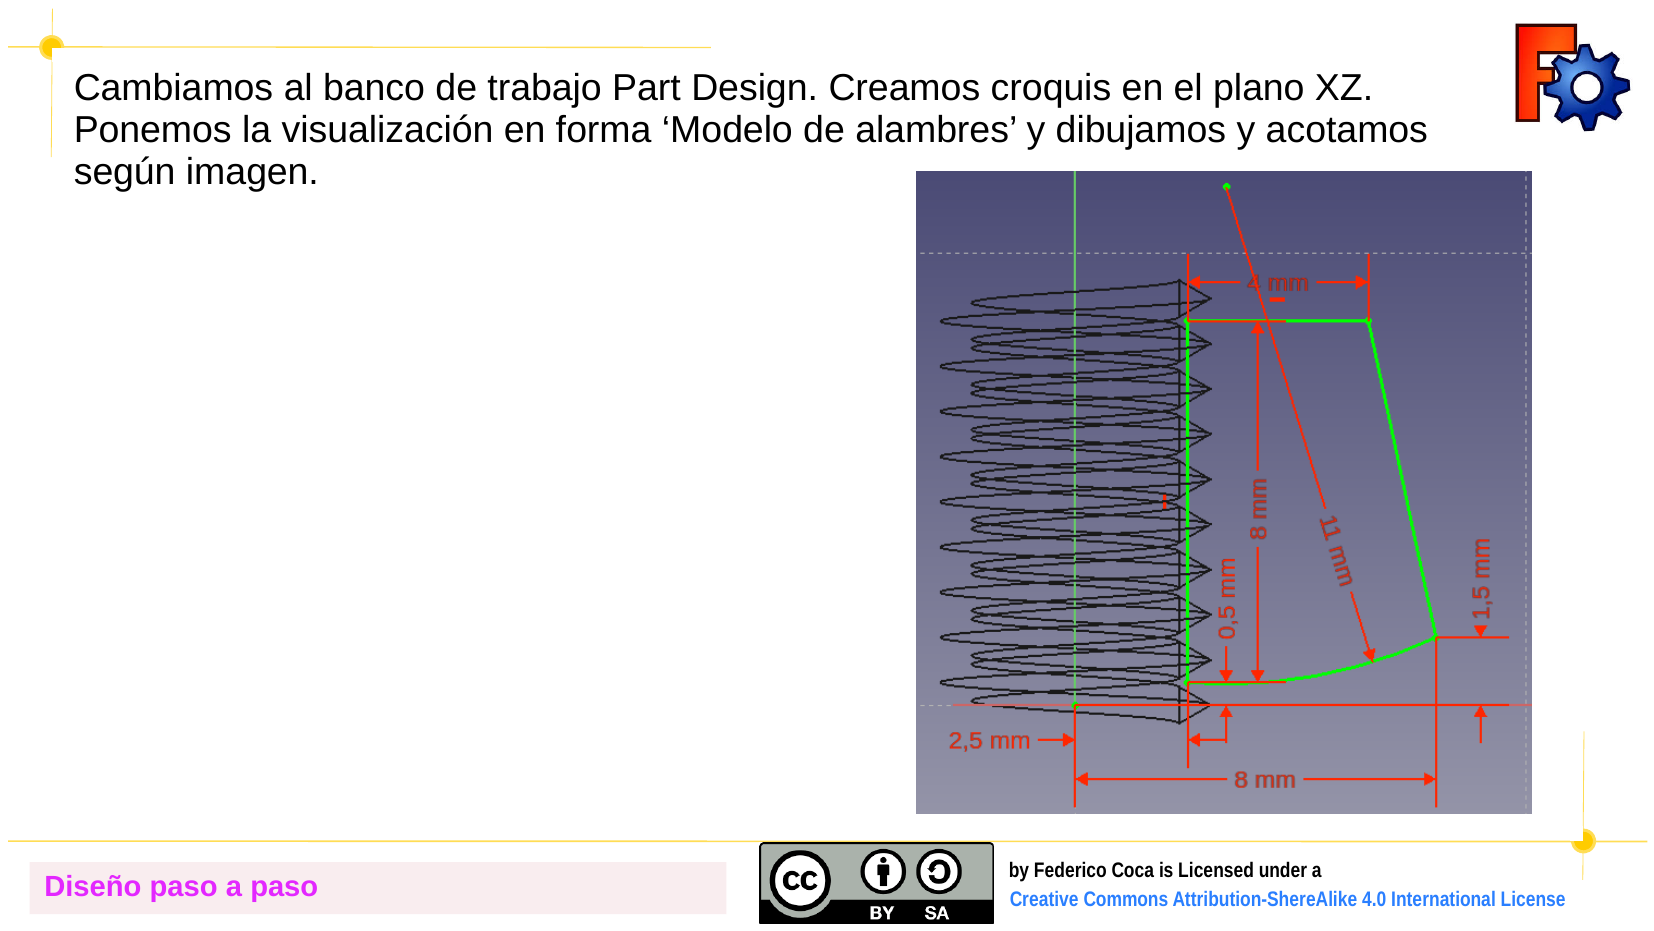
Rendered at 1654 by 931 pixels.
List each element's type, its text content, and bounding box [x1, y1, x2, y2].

picture [916, 171, 1532, 814]
picture [1509, 13, 1638, 142]
text_box Cambiamos al banco de trabajo Part Design. Creamos croquis en el plano XZ. Ponemos la visualización en forma ‘Modelo de alambres’ y dibujamos y acotamos según imagen. [59, 59, 1489, 200]
text_box Diseño paso a paso [29, 862, 727, 915]
